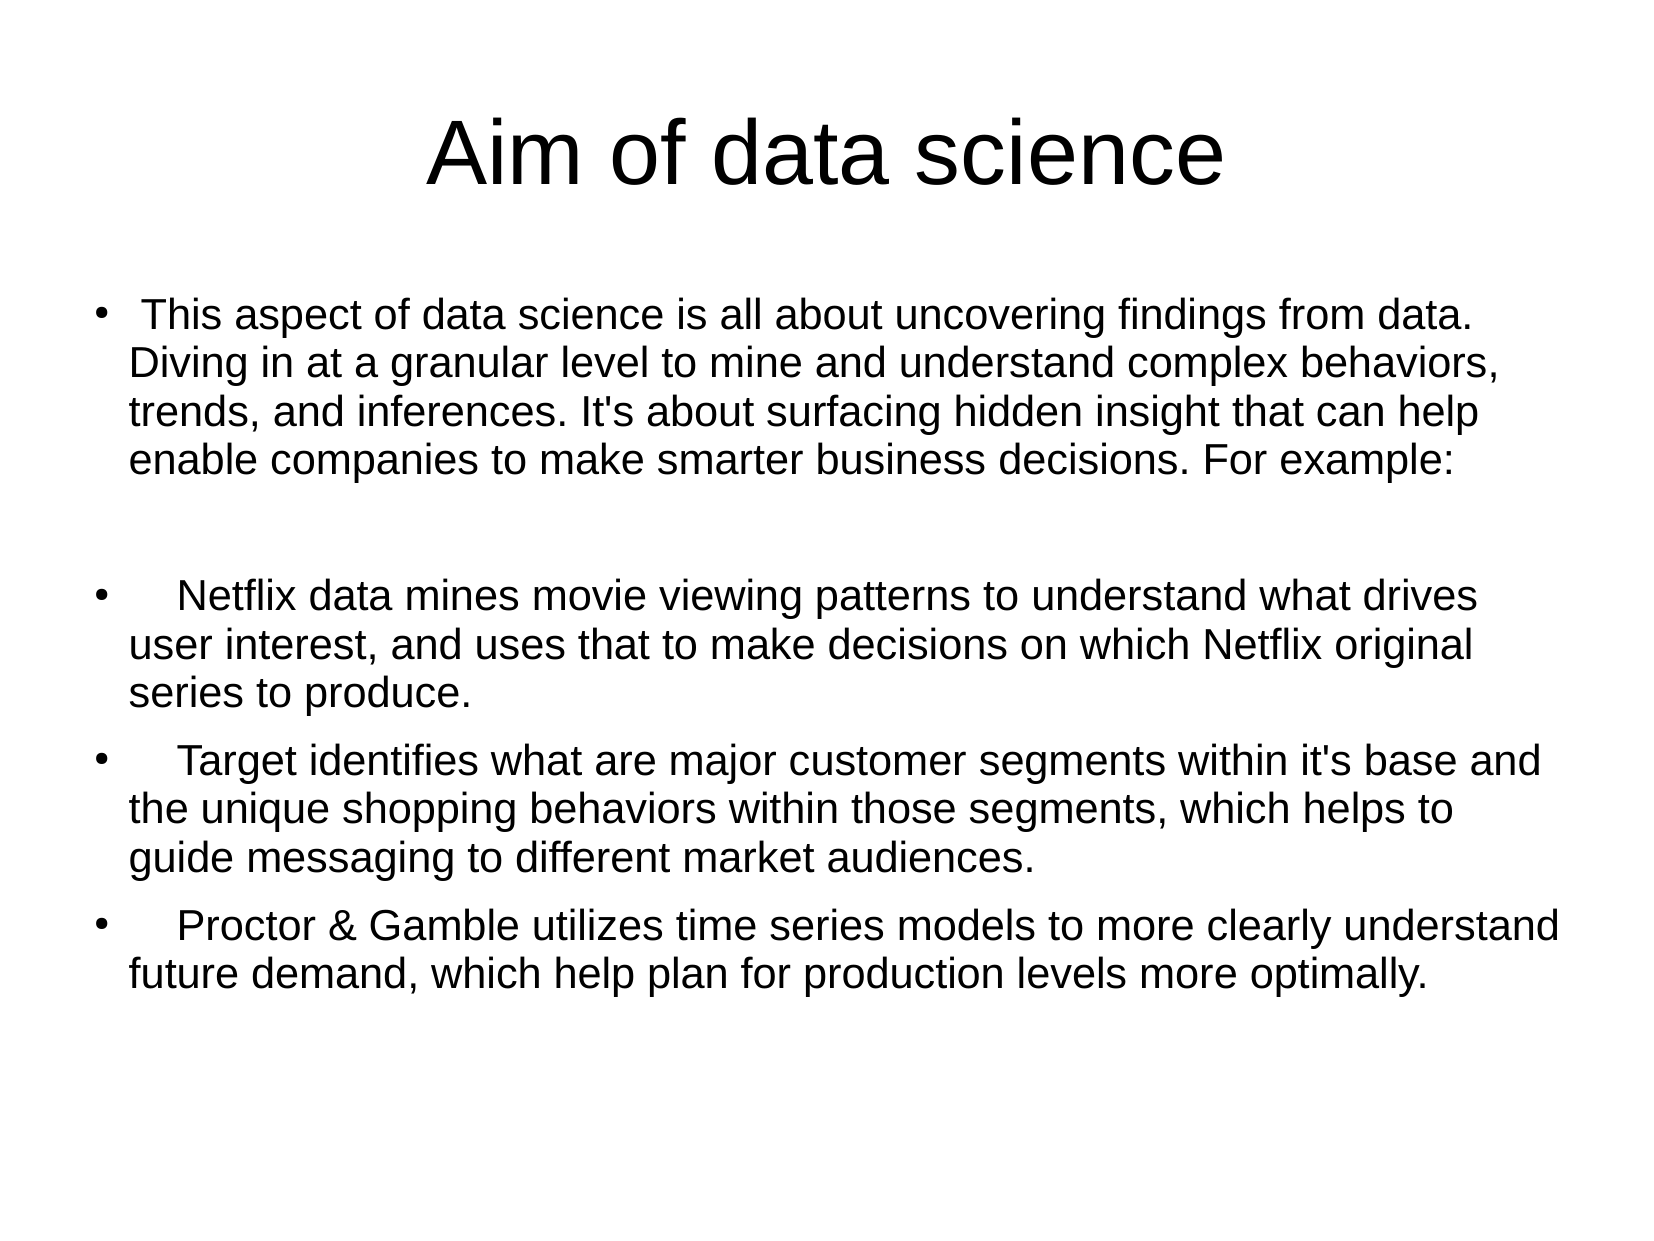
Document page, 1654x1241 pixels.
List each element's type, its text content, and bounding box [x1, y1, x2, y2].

list This aspect of data science is all about uncovering findings from data. Diving in at a granular level to mine and understand complex behaviors, trends, and inferences. It's about surfacing hidden insight that can help enable companies to make smarter business decisions. For example: Netflix data mines movie viewing patterns to understand what drives user interest, and uses that to make decisions on which Netflix original series to produce. Target identifies what are major customer segments within it's base and the unique shopping behaviors within those segments, which helps to guide messaging to different market audiences. Proctor & Gamble utilizes time series models to more clearly understand future demand, which help plan for production levels more optimally. [82, 290, 1571, 1010]
title Aim of data science [82, 49, 1571, 257]
